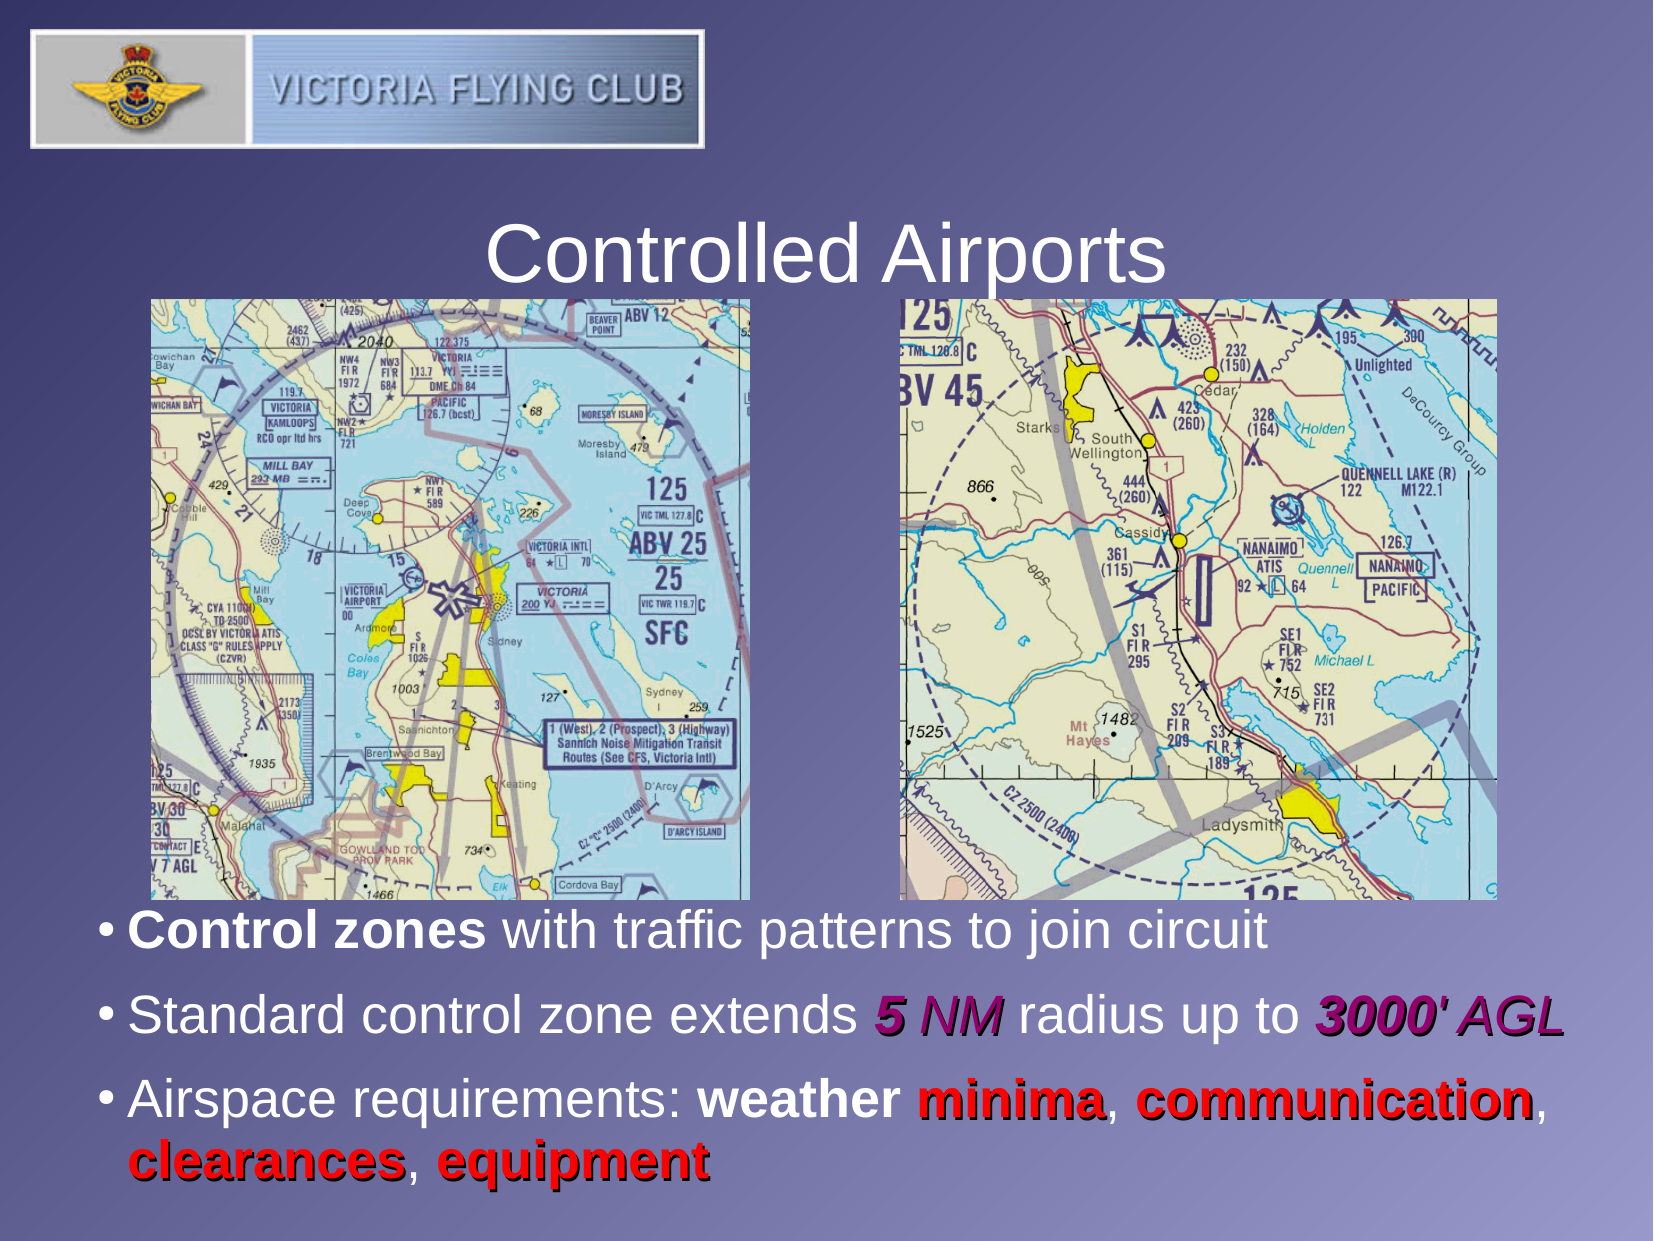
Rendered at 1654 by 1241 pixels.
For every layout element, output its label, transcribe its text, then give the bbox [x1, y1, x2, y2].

title Controlled Airports [82, 150, 1571, 358]
picture [151, 299, 751, 901]
picture [30, 29, 705, 149]
list Control zones with traffic patterns to join circuit Standard control zone extends 5 NM radius up to 3000' AGL Airspace requirements: weather minima, communication, clearances, equipment [82, 900, 1571, 1201]
picture [900, 299, 1497, 901]
